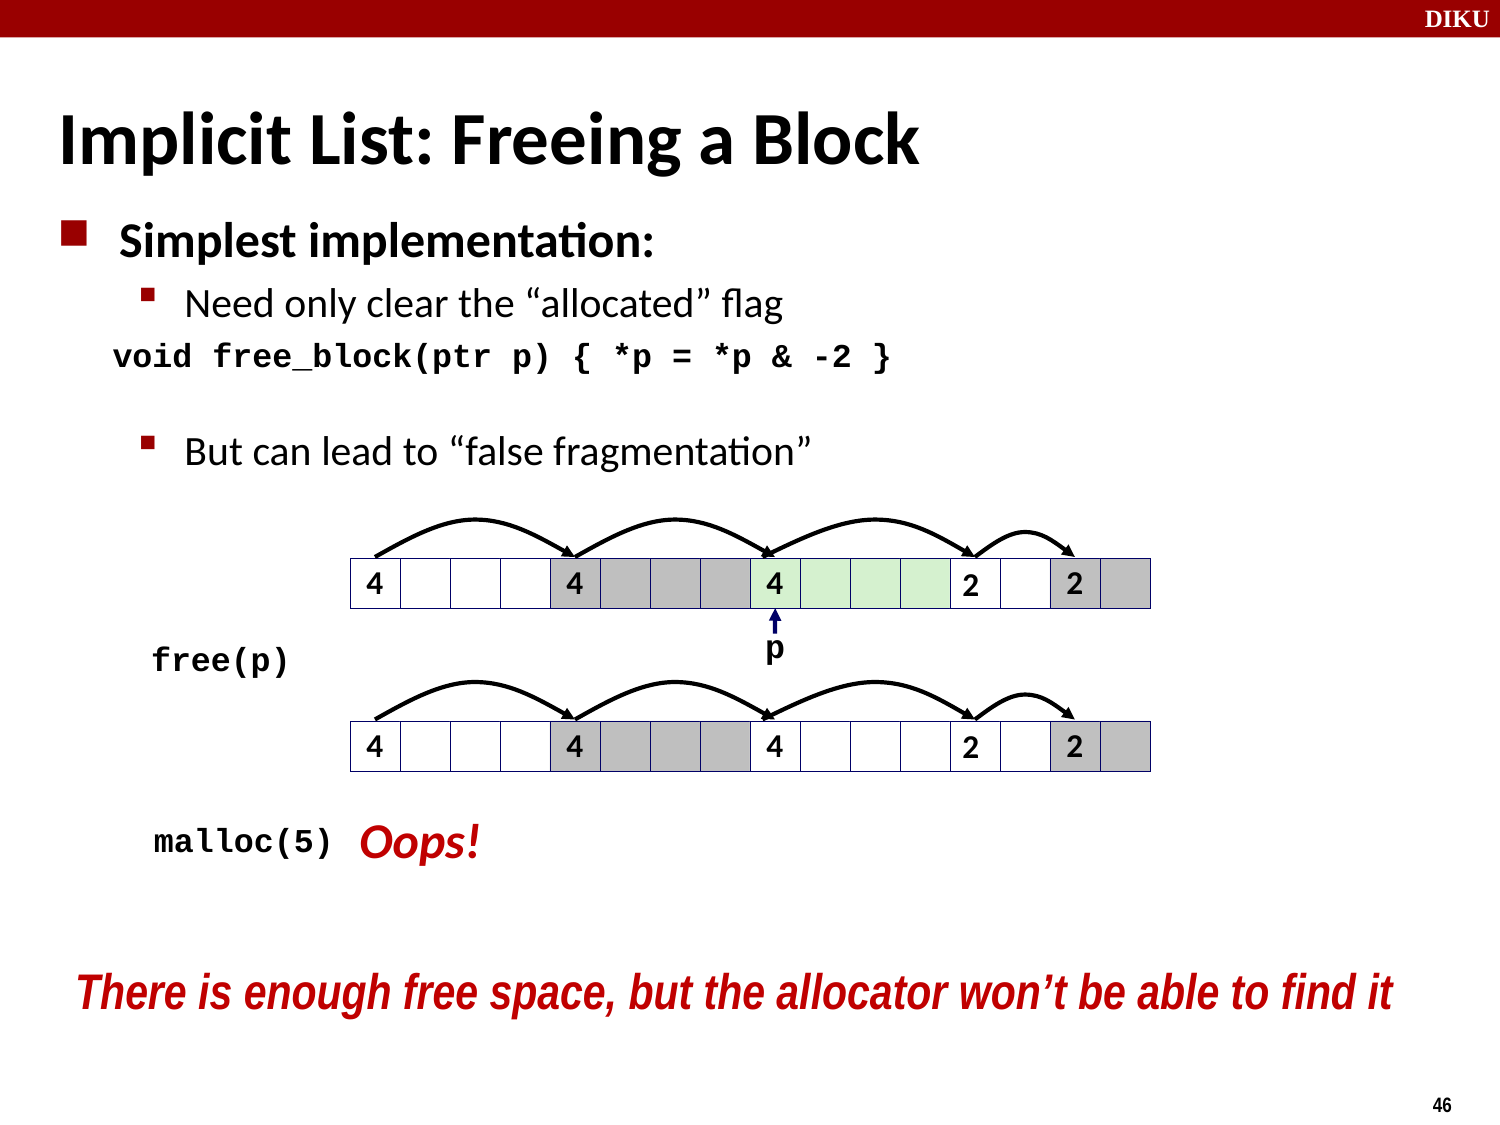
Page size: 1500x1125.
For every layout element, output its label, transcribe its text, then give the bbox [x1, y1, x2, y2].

text_box [599, 720, 749, 771]
text_box [399, 720, 549, 771]
text_box [399, 558, 550, 609]
text_box 4 [550, 558, 599, 609]
text_box Simplest implementation: Need only clear the “allocated” flag void free_block(ptr p) { *p = *p & -2 } But can lead to “false fragmentation” [47, 200, 1411, 913]
text_box [800, 558, 947, 609]
text_box [800, 720, 947, 771]
text_box free(p) [136, 633, 306, 689]
text_box 2 [1050, 720, 1099, 771]
text_box 4 [349, 558, 399, 609]
text_box Implicit List: Freeing a Block [43, 87, 1225, 182]
text_box 2 [1049, 558, 1099, 609]
text_box 2 [947, 719, 995, 776]
text_box malloc(5) [139, 814, 344, 871]
text_box 4 [749, 720, 800, 771]
text_box 4 [549, 720, 599, 771]
text_box Oops! [344, 799, 497, 876]
text_box 4 [749, 558, 800, 609]
text_box 2 [947, 557, 995, 613]
text_box [599, 558, 749, 609]
text_box 4 [349, 720, 399, 771]
text_box [1099, 720, 1150, 771]
text_box [995, 558, 1049, 609]
text_box [1099, 558, 1150, 609]
text_box There is enough free space, but the allocator won’t be able to find it [60, 951, 1405, 1072]
text_box [995, 720, 1050, 771]
text_box p [750, 620, 800, 677]
